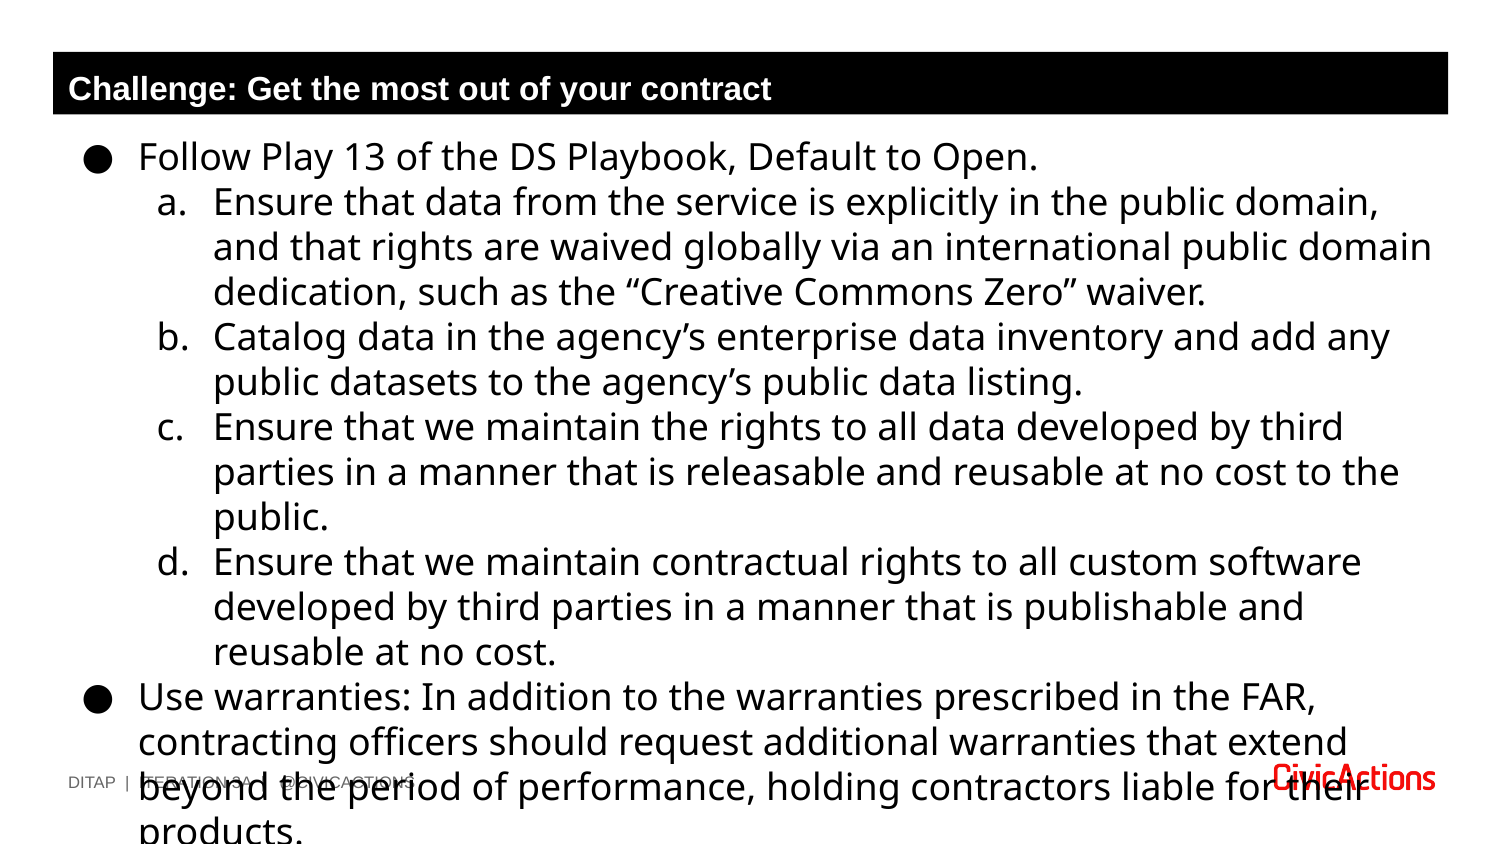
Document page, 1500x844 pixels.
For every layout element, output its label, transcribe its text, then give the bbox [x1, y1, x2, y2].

picture [1328, 782, 1338, 788]
title Challenge: Get the most out of your contract [53, 51, 1449, 115]
picture [1305, 782, 1316, 795]
list Follow Play 13 of the DS Playbook, Default to Open. Ensure that data from the service is explicitly in the public domain, and that rights are waived globally via an international public domain dedication, such as the “Creative Commons Zero” waiver. Catalog data in the agency’s enterprise data inventory and add any public datasets to the agency’s public data listing. Ensure that we maintain the rights to all data developed by third parties in a manner that is releasable and reusable at no cost to the public. Ensure that we maintain contractual rights to all custom software developed by third parties in a manner that is publishable and reusable at no cost. Use warranties: In addition to the warranties prescribed in the FAR, contracting officers should request additional warranties that extend beyond the period of performance, holding contractors liable for their products. [53, 123, 1449, 605]
picture [1271, 758, 1438, 795]
